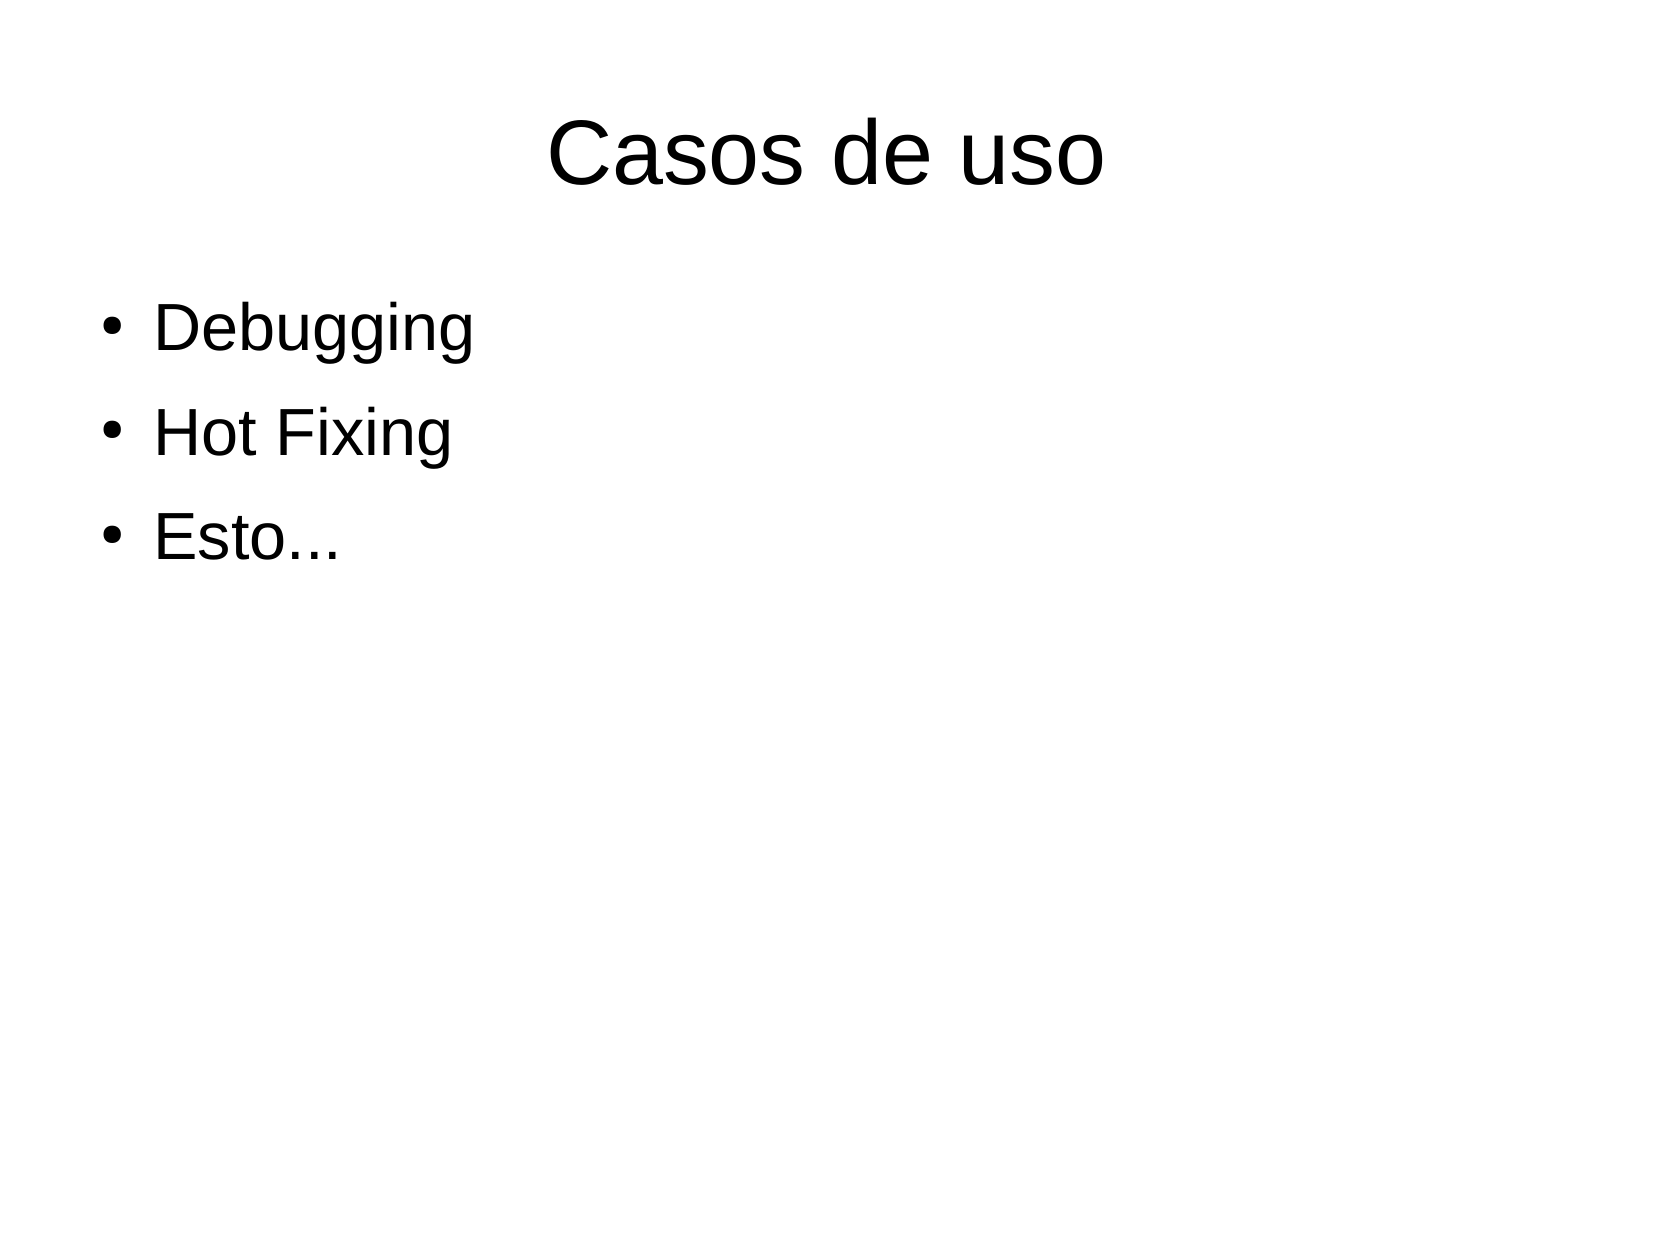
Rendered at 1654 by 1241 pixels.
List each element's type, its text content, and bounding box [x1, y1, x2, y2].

list Debugging Hot Fixing Esto... [82, 290, 1571, 1010]
title Casos de uso [82, 49, 1571, 257]
